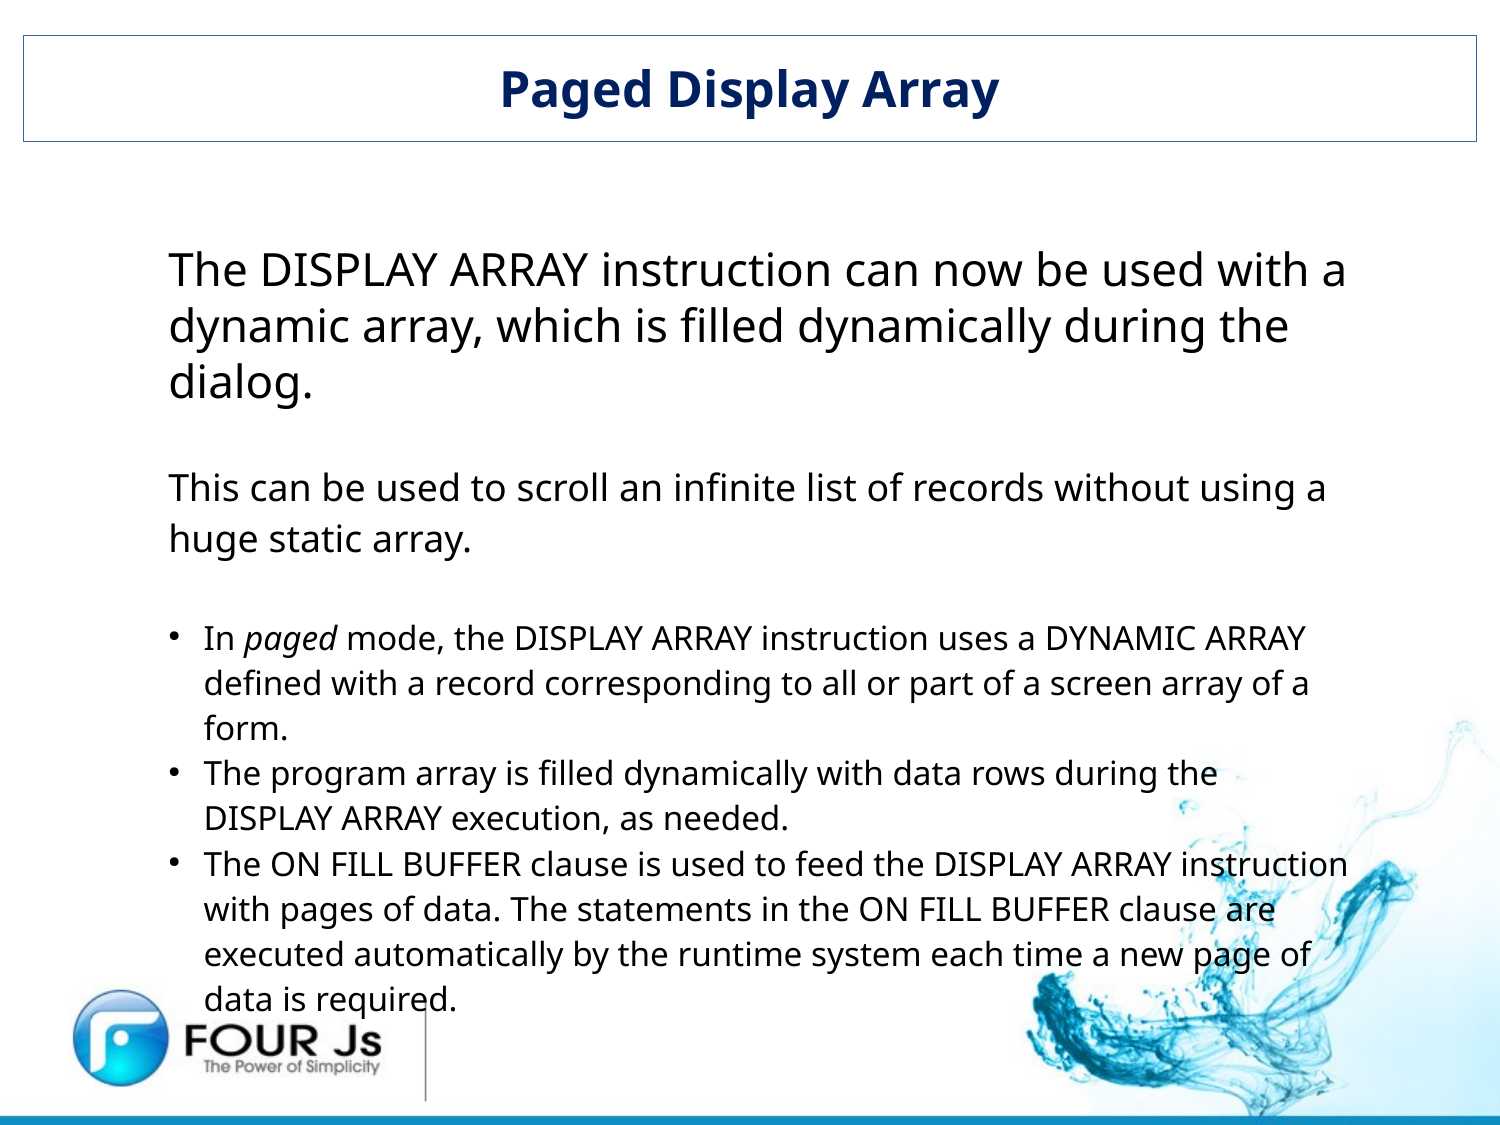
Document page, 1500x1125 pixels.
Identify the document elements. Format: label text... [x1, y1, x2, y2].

picture [0, 0, 1500, 1122]
text_box The DISPLAY ARRAY instruction can now be used with a dynamic array, which is filled dynamically during the dialog. This can be used to scroll an infinite list of records without using a huge static array. In paged mode, the DISPLAY ARRAY instruction uses a DYNAMIC ARRAY defined with a record corresponding to all or part of a screen array of a form. The program array is filled dynamically with data rows during the DISPLAY ARRAY execution, as needed. The ON FILL BUFFER clause is used to feed the DISPLAY ARRAY instruction with pages of data. The statements in the ON FILL BUFFER clause are executed automatically by the runtime system each time a new page of data is required. [153, 234, 1371, 1059]
title Paged Display Array [23, 35, 1477, 142]
